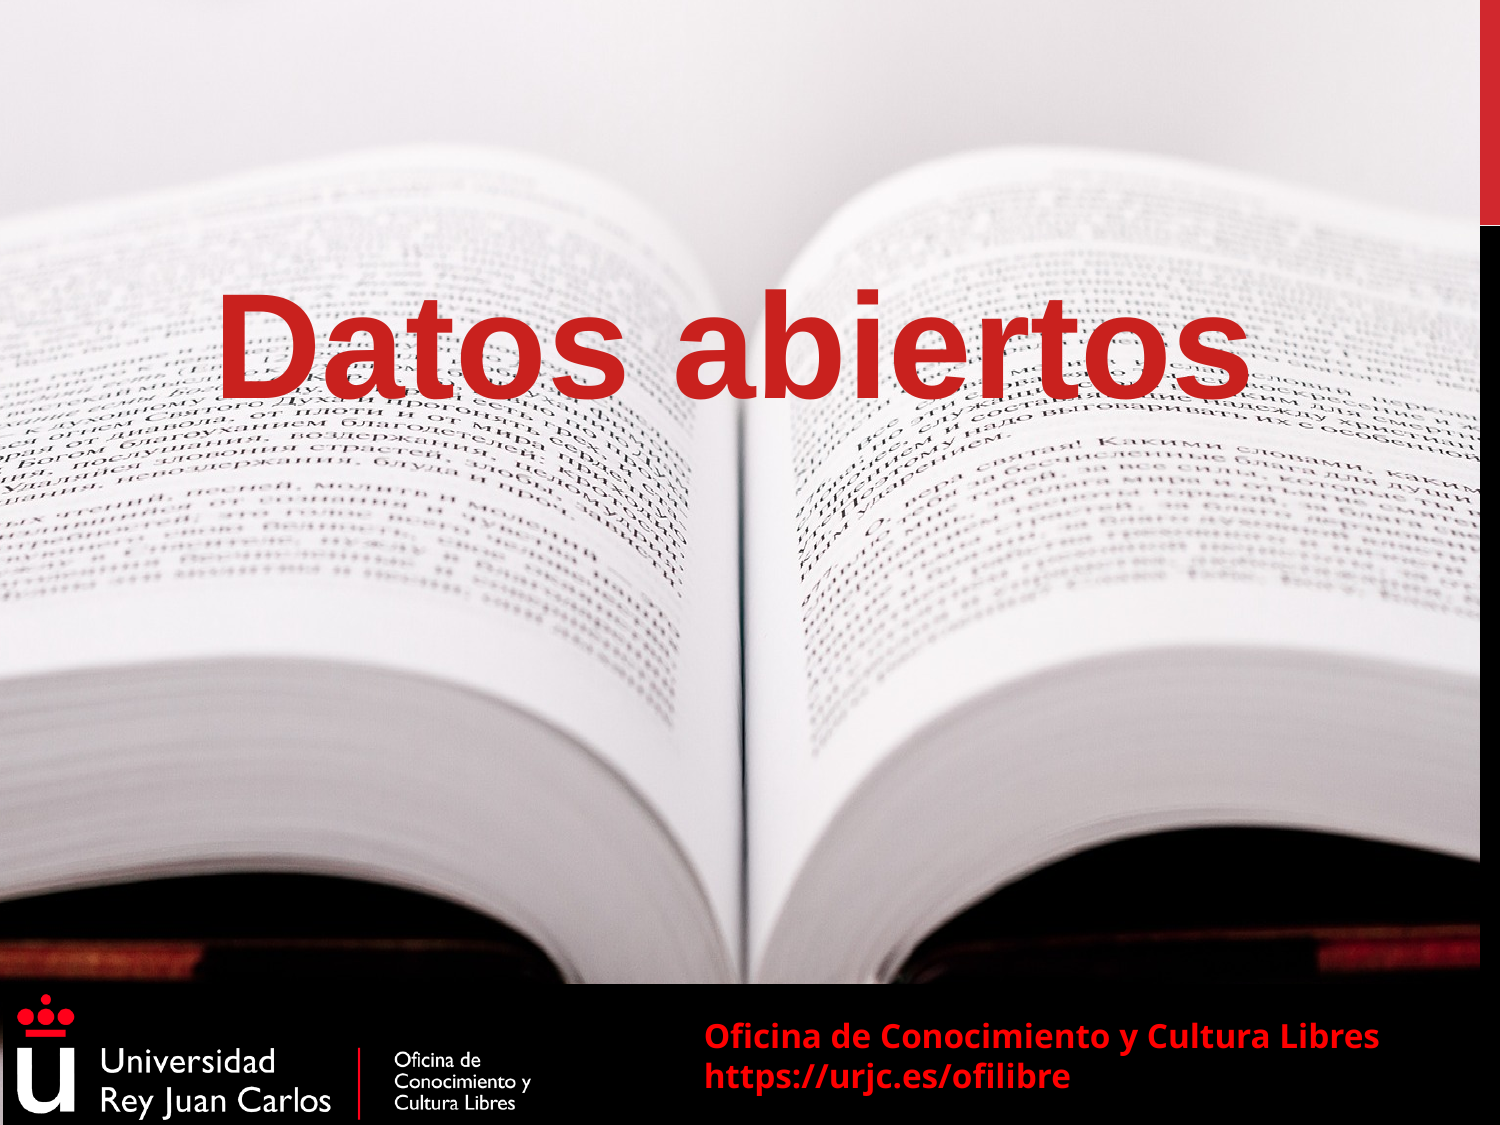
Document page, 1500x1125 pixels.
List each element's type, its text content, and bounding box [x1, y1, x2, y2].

picture [17, 994, 531, 1120]
text_box Datos abiertos [120, 254, 1351, 605]
picture [0, 0, 1500, 1125]
title [75, 285, 1425, 661]
